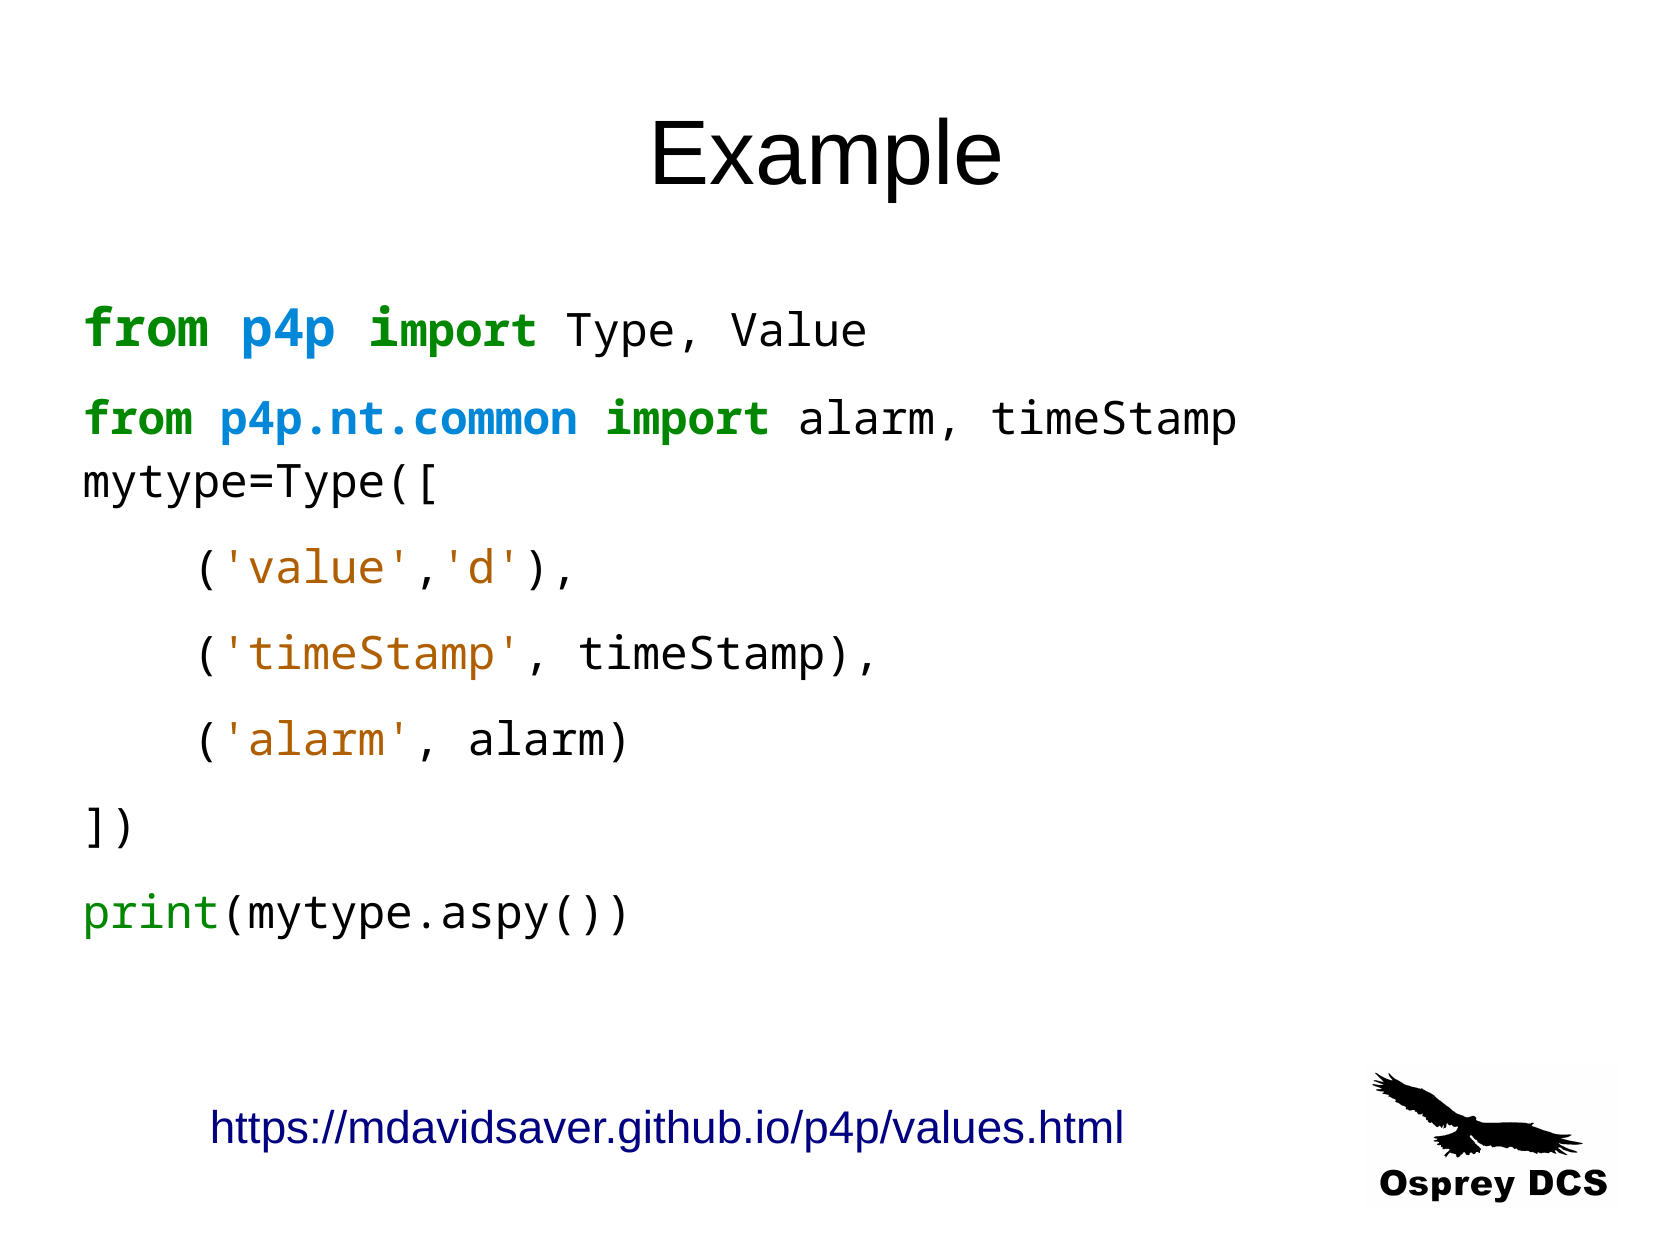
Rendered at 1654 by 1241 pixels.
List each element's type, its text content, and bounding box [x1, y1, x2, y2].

text_box https://mdavidsaver.github.io/p4p/values.html [195, 1095, 1140, 1162]
list from p4p import Type, Value from p4p.nt.common import alarm, timeStamp mytype=Type([ ('value','d'), ('timeStamp', timeStamp), ('alarm', alarm) ]) print(mytype.aspy()) [82, 290, 1571, 1010]
title Example [82, 49, 1571, 257]
picture [1364, 1064, 1620, 1208]
